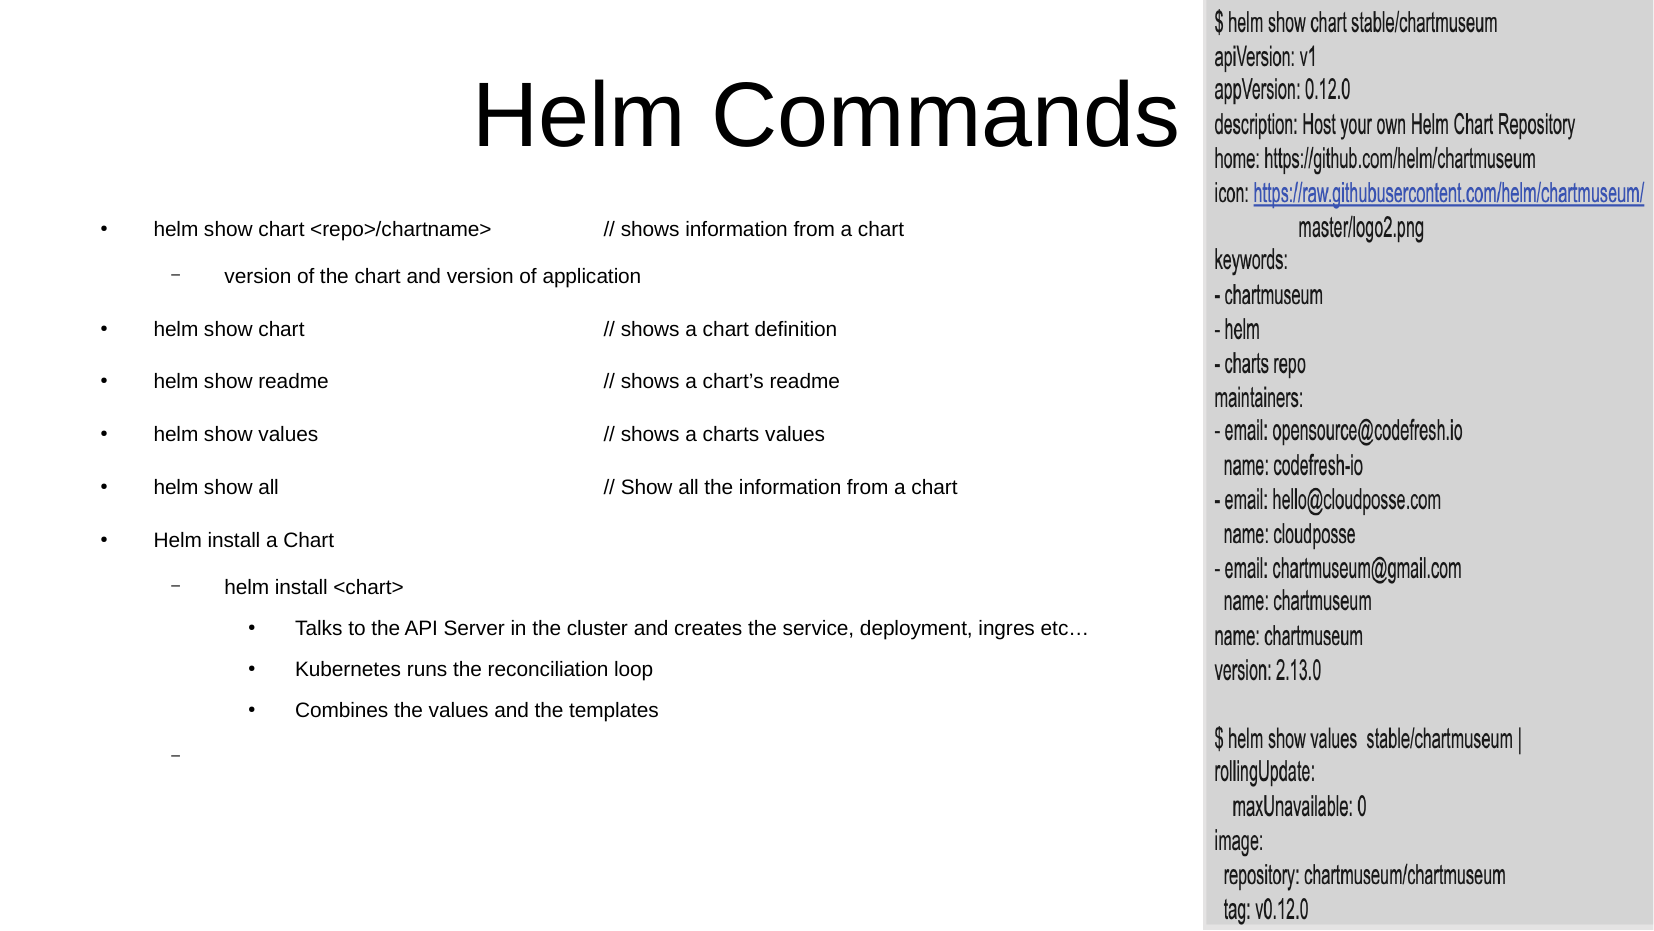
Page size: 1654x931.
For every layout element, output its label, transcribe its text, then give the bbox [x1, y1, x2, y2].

picture [1203, 0, 1654, 931]
title Helm Commands [82, 37, 1203, 193]
list helm show chart <repo>/chartname> // shows information from a chart version of the chart and version of application helm show chart // shows a chart definition helm show readme // shows a chart’s readme helm show values // shows a charts values helm show all // Show all the information from a chart Helm install a Chart helm install <chart> Talks to the API Server in the cluster and creates the service, deployment, ingres etc… Kubernetes runs the reconciliation loop Combines the values and the templates [82, 217, 1203, 916]
